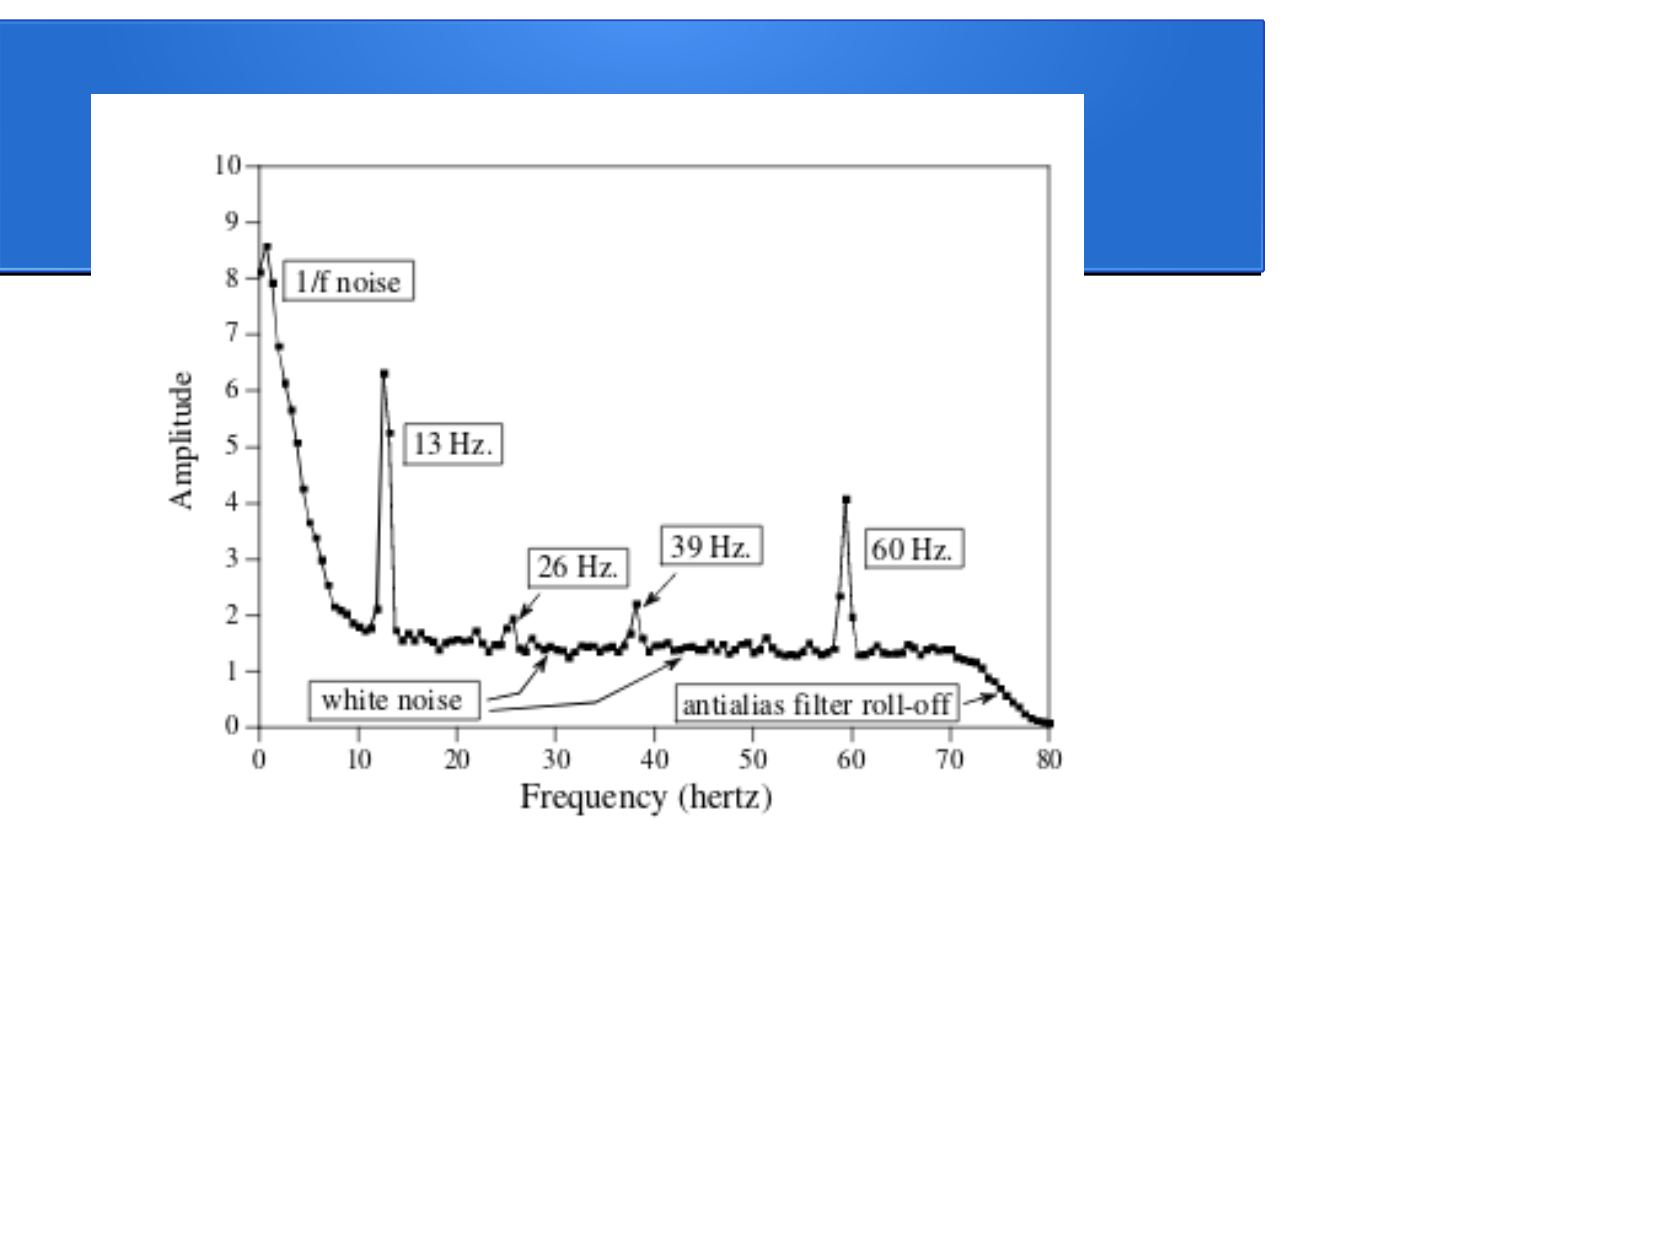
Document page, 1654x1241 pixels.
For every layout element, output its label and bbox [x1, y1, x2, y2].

picture [91, 94, 1084, 880]
